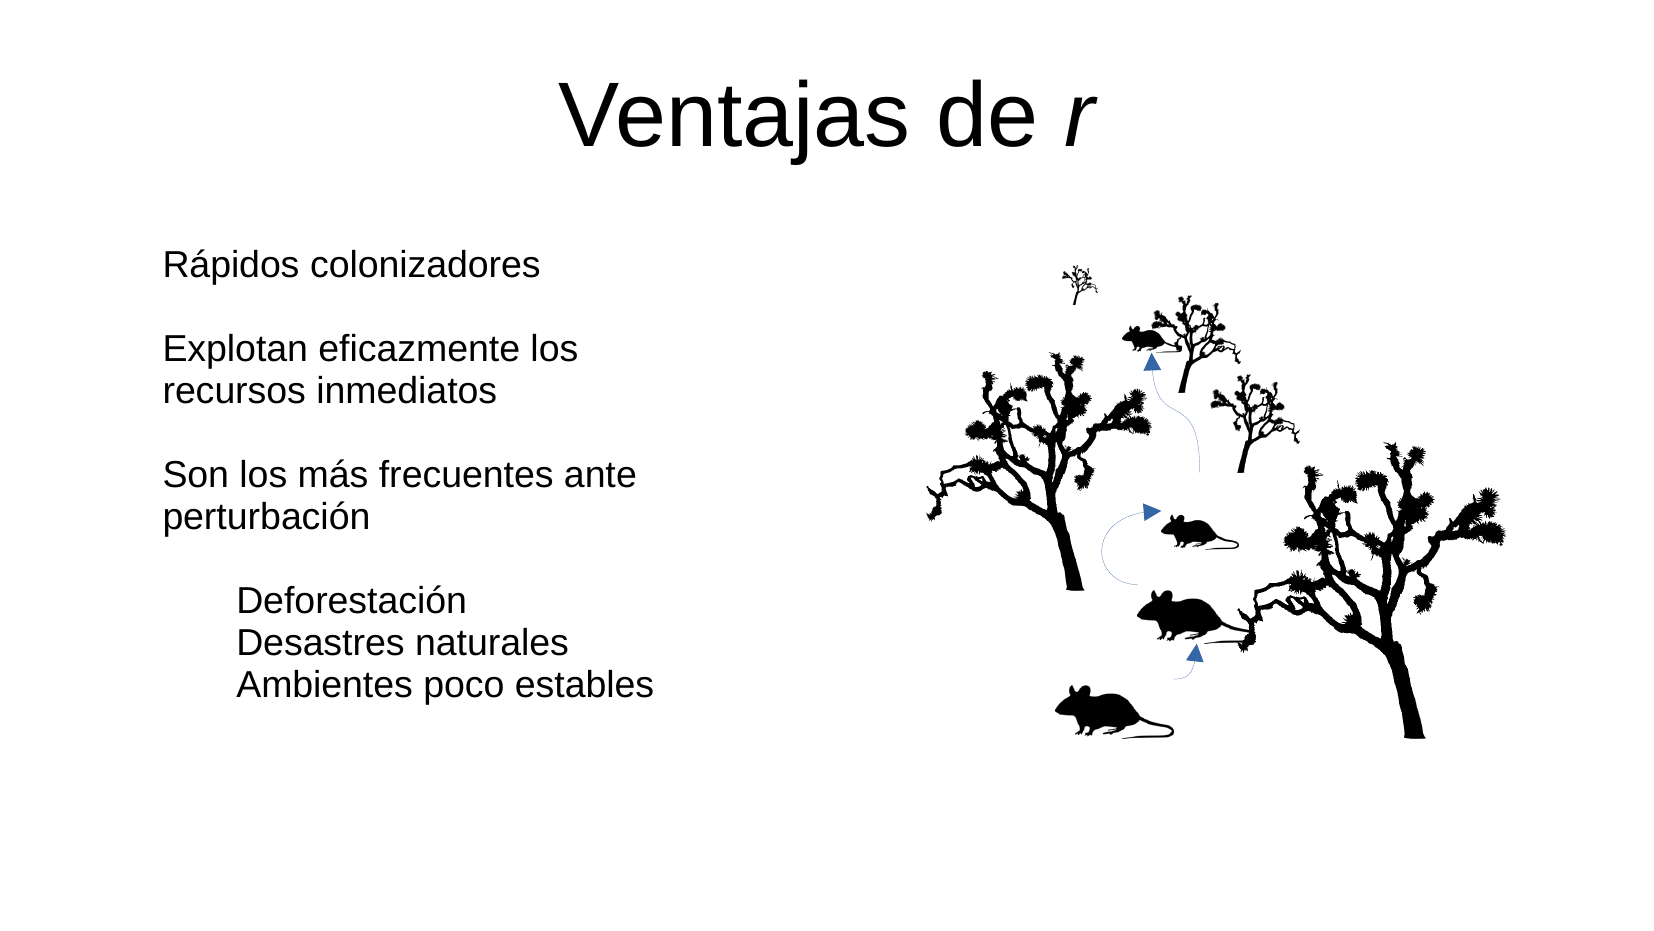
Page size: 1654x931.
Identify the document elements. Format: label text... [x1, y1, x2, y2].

picture [926, 293, 1506, 739]
picture [1062, 265, 1098, 305]
text_box Rápidos colonizadores Explotan eficazmente los recursos inmediatos Son los más frecuentes ante perturbación Deforestación Desastres naturales Ambientes poco estables [147, 236, 739, 797]
title Ventajas de r [82, 37, 1571, 193]
